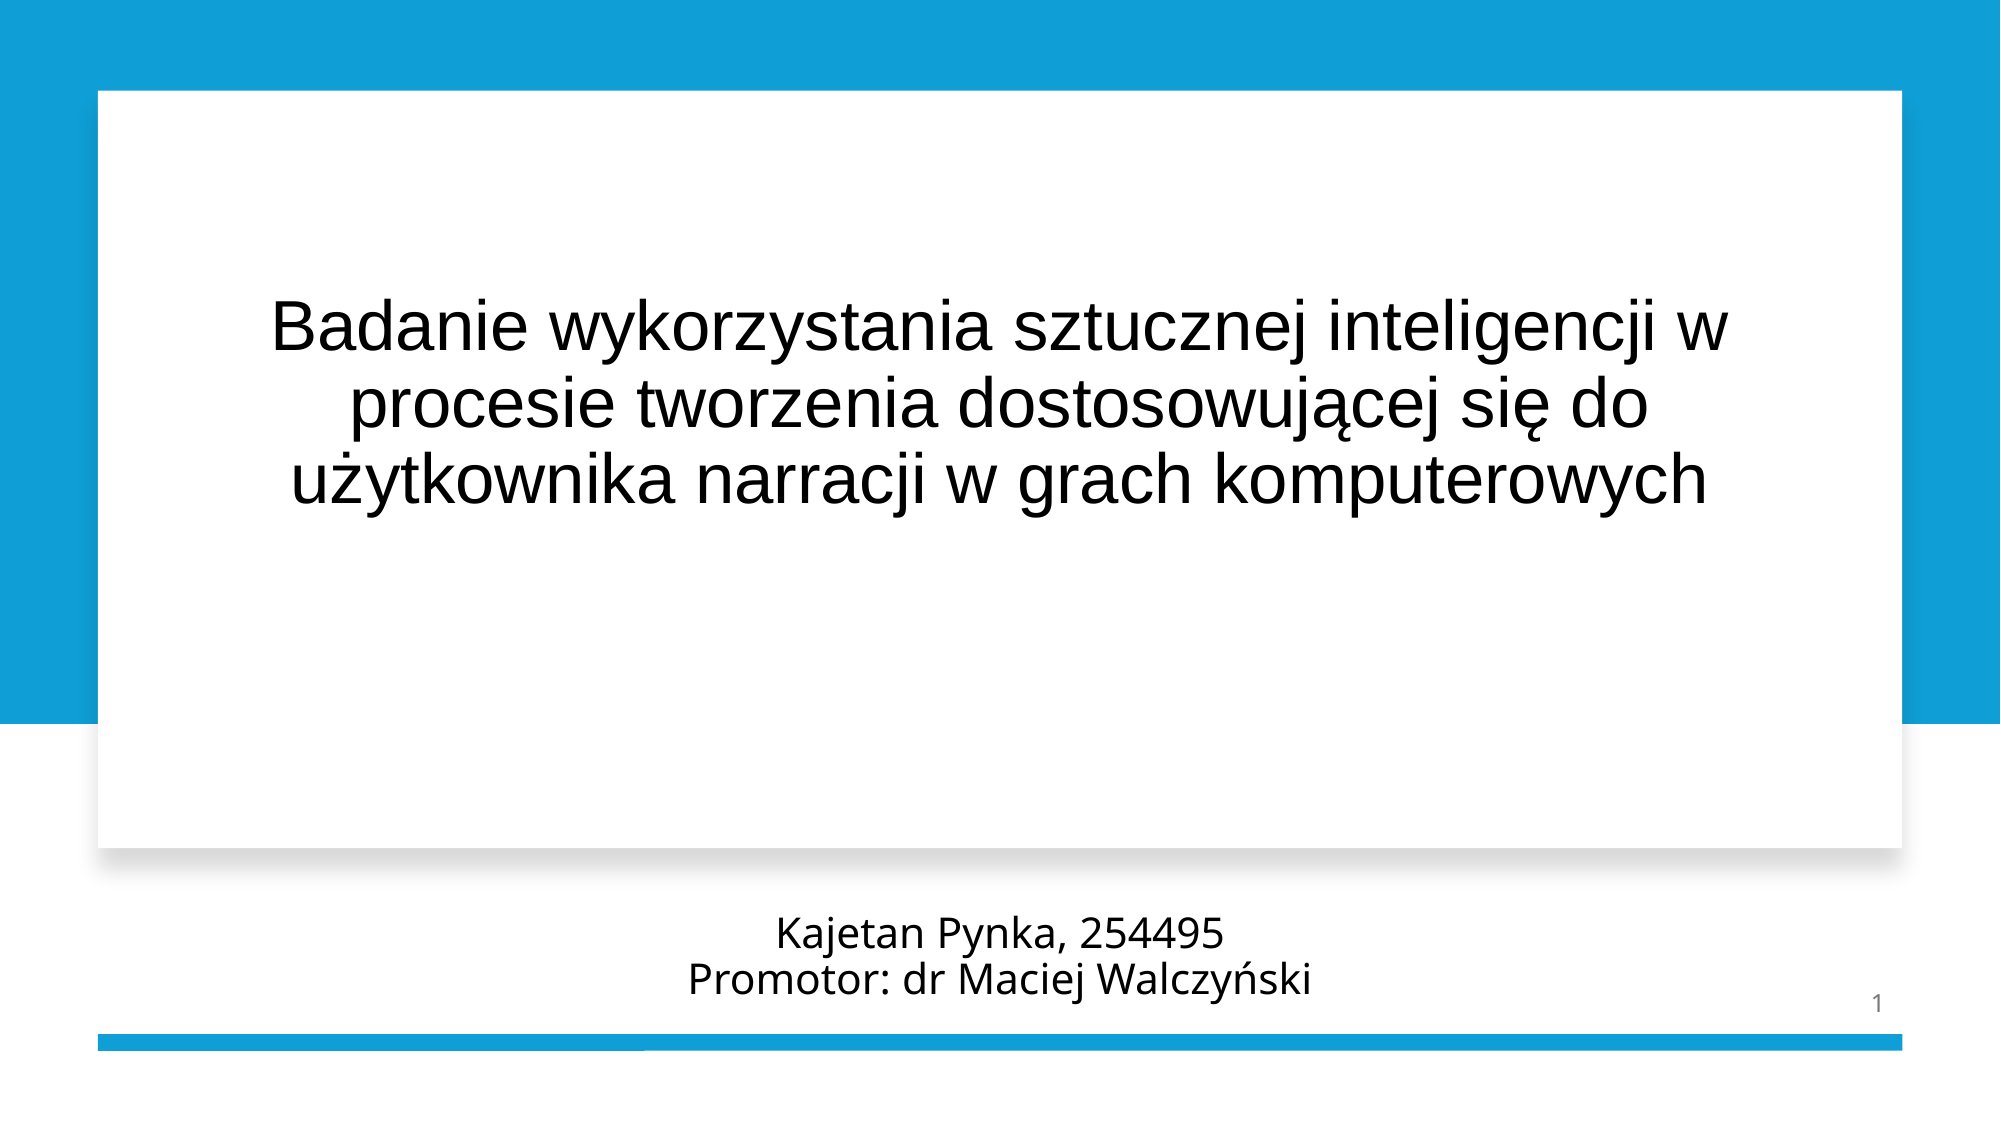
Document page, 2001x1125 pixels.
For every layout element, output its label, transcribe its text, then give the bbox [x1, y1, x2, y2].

text_box [0, 0, 2000, 1125]
title Badanie wykorzystania sztucznej inteligencji w procesie tworzenia dostosowującej się do użytkownika narracji w grach komputerowych [249, 212, 1750, 750]
slide_number <number> [1449, 974, 1900, 1035]
subtitle Kajetan Pynka, 254495 Promotor: dr Maciej Walczyński [249, 904, 1750, 1012]
